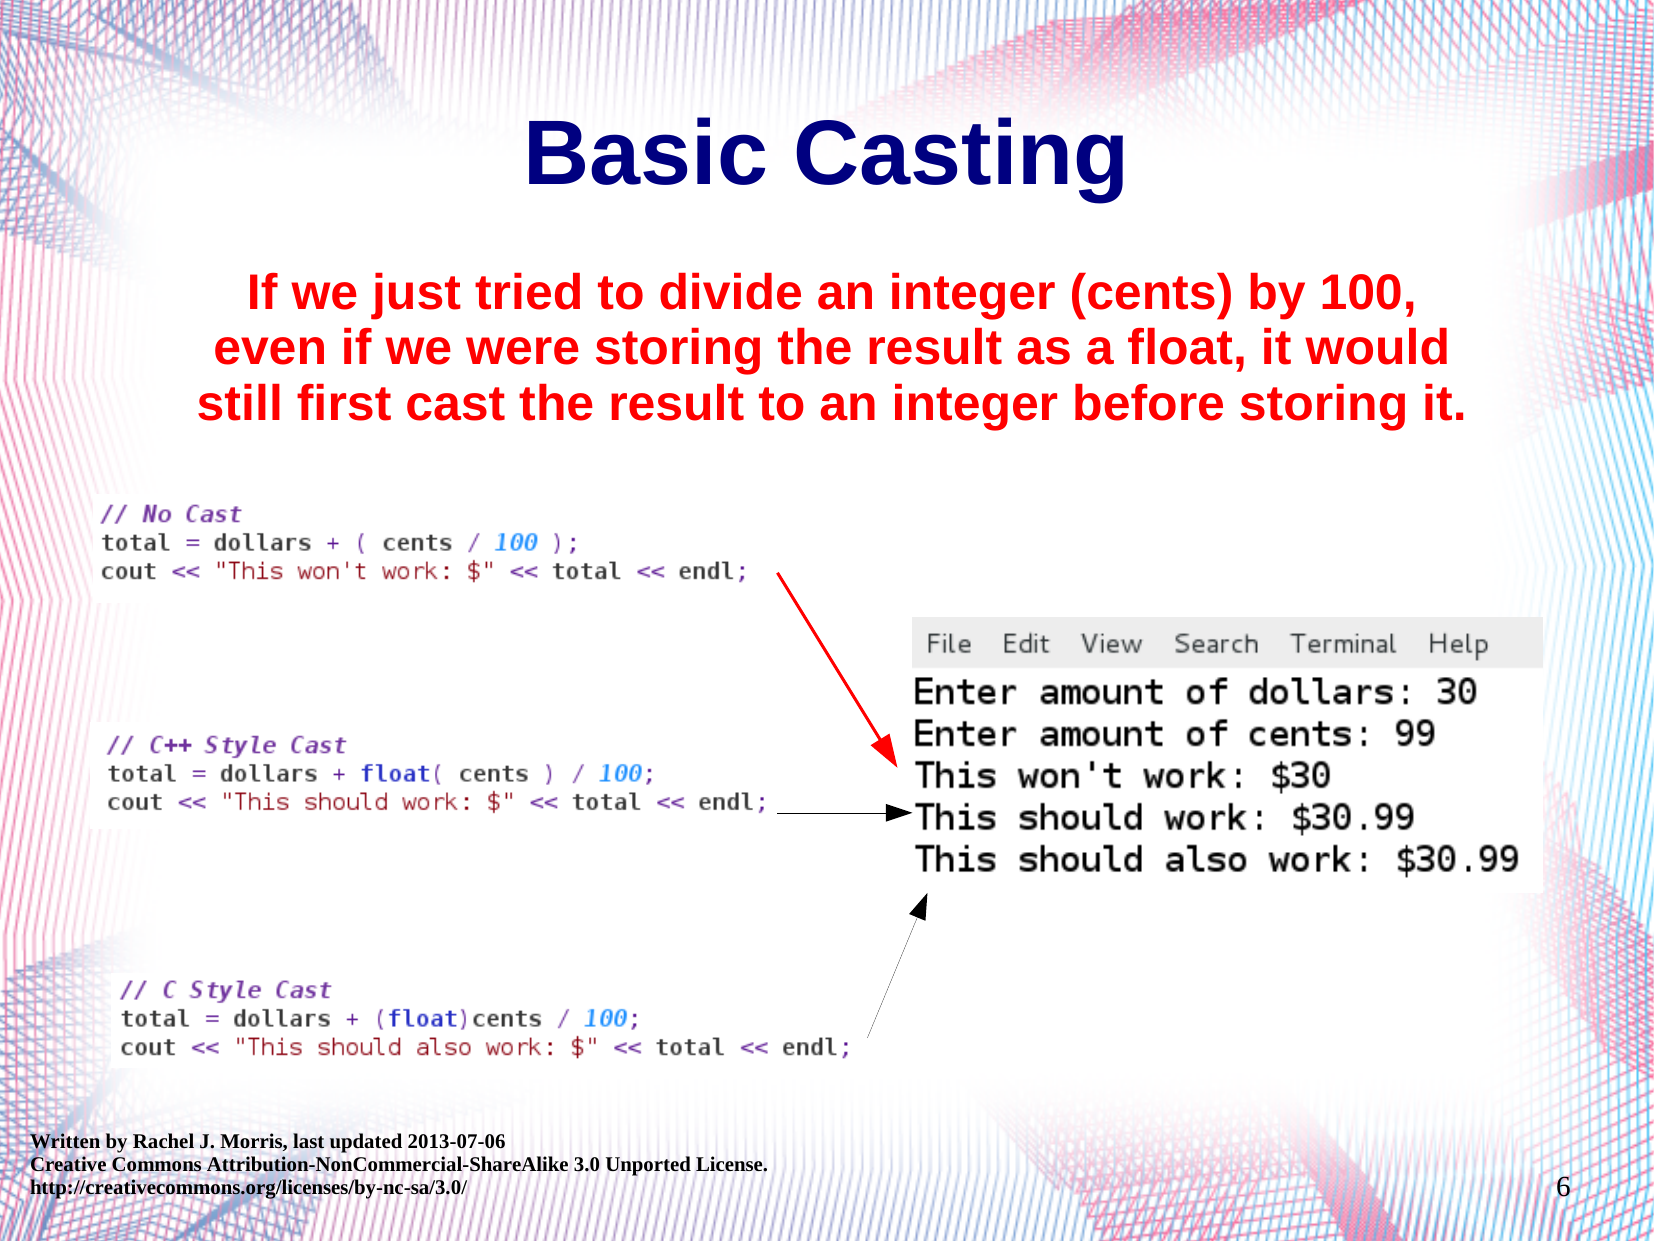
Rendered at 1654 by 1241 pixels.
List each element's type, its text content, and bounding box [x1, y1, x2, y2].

title Basic Casting [82, 49, 1571, 257]
text_box If we just tried to divide an integer (cents) by 100, even if we were storing the result as a float, it would still first cast the result to an integer before storing it. [180, 256, 1486, 439]
picture [0, 0, 1654, 1241]
